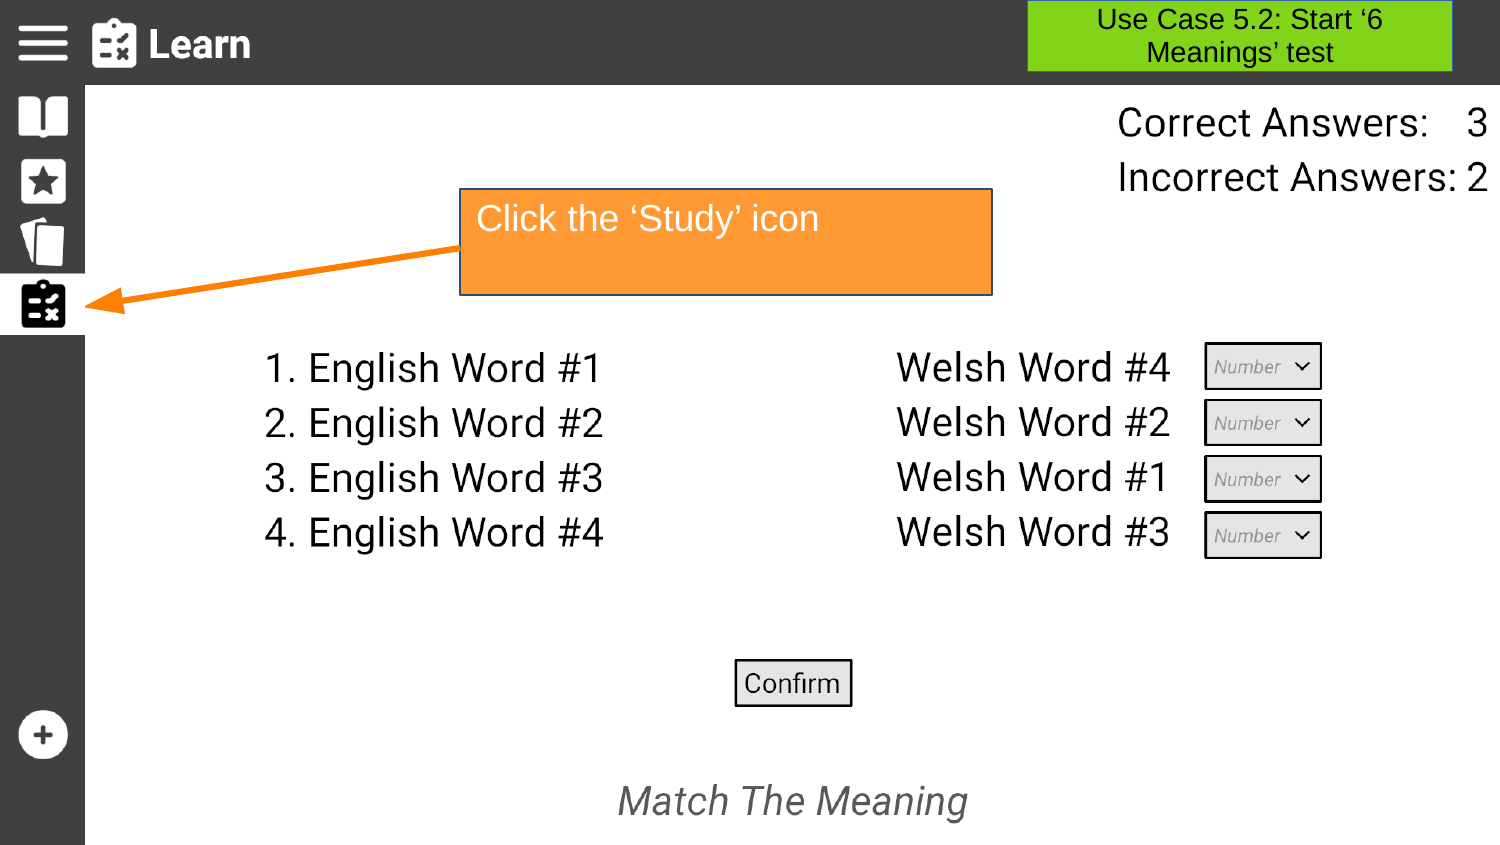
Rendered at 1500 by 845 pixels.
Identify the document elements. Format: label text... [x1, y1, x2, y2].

text_box Click the ‘Study’ icon [460, 188, 993, 296]
picture [0, 0, 1500, 845]
text_box Use Case 5.2: Start ‘6 Meanings’ test [1027, 0, 1453, 72]
